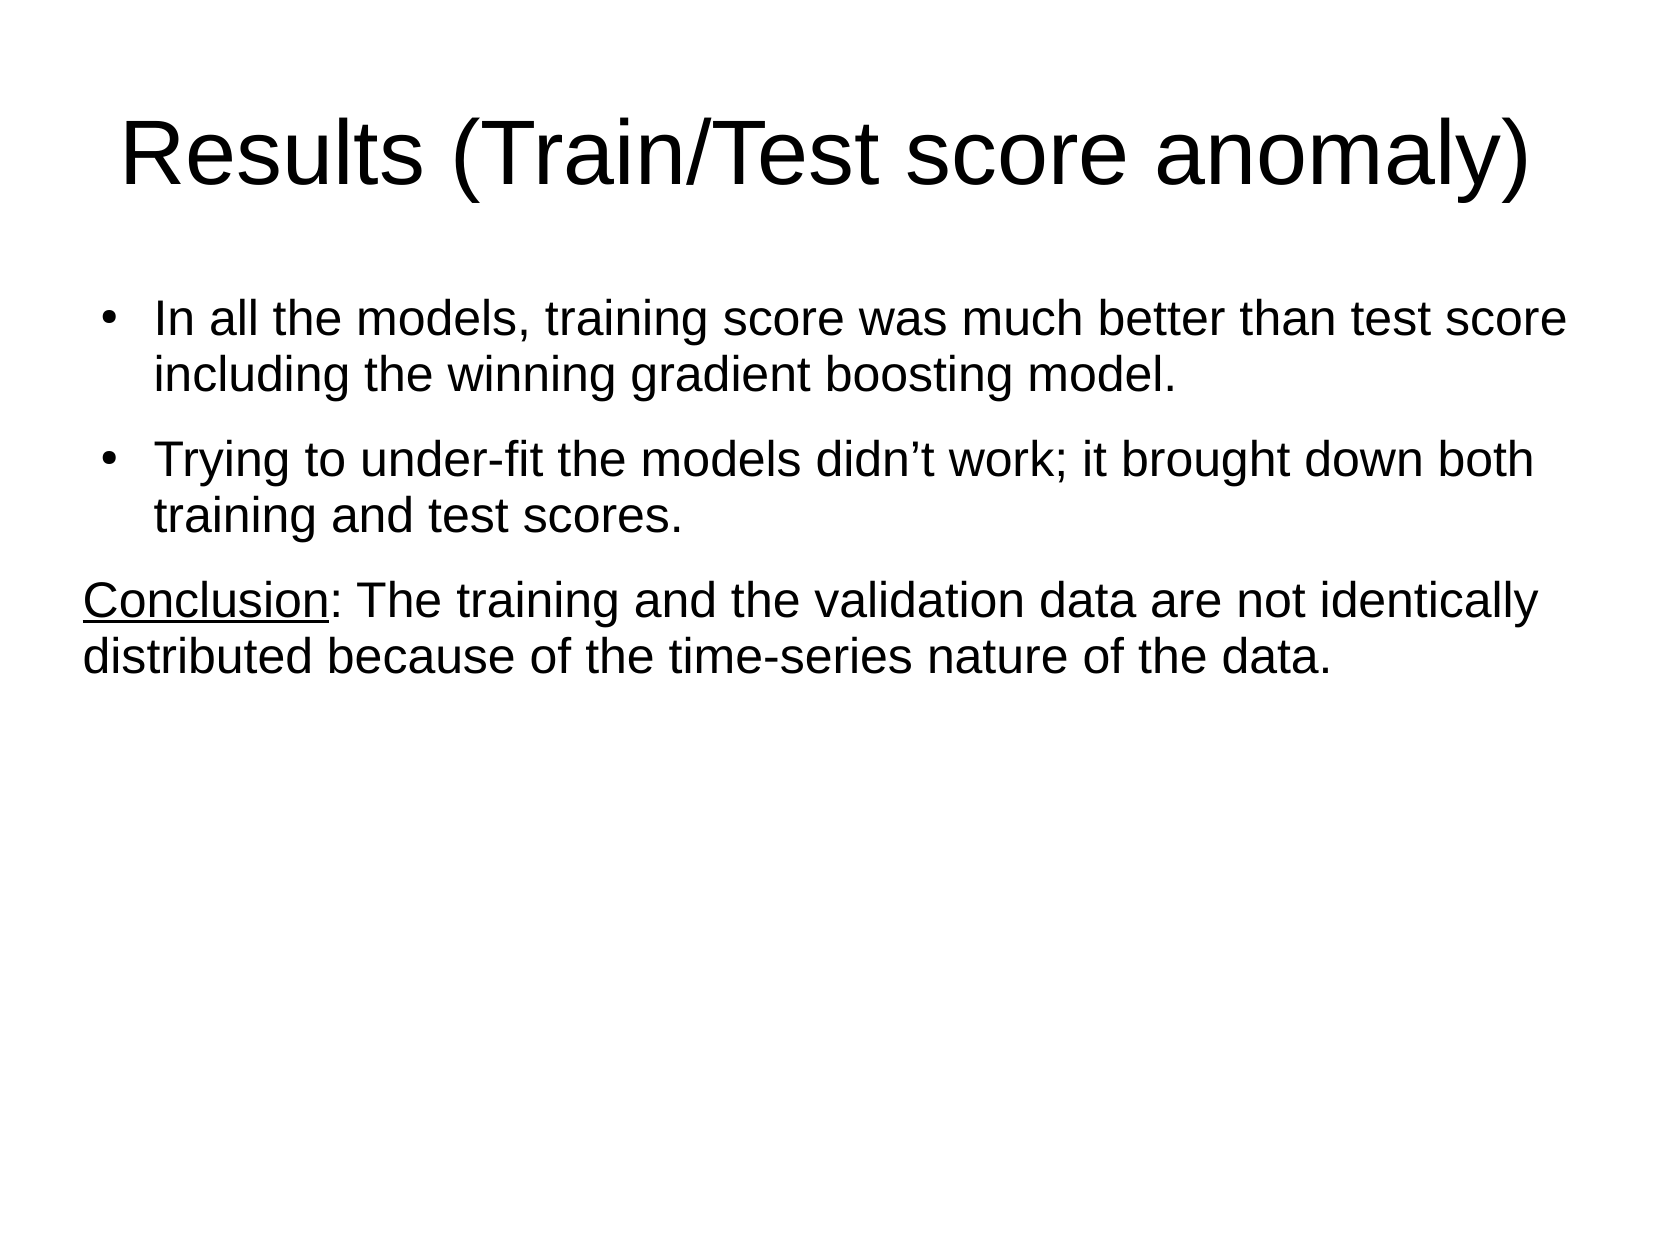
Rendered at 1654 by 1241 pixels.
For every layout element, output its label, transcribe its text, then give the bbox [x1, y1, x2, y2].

list In all the models, training score was much better than test score including the winning gradient boosting model. Trying to under-fit the models didn’t work; it brought down both training and test scores. Conclusion: The training and the validation data are not identically distributed because of the time-series nature of the data. [82, 290, 1571, 1010]
title Results (Train/Test score anomaly) [82, 49, 1571, 257]
